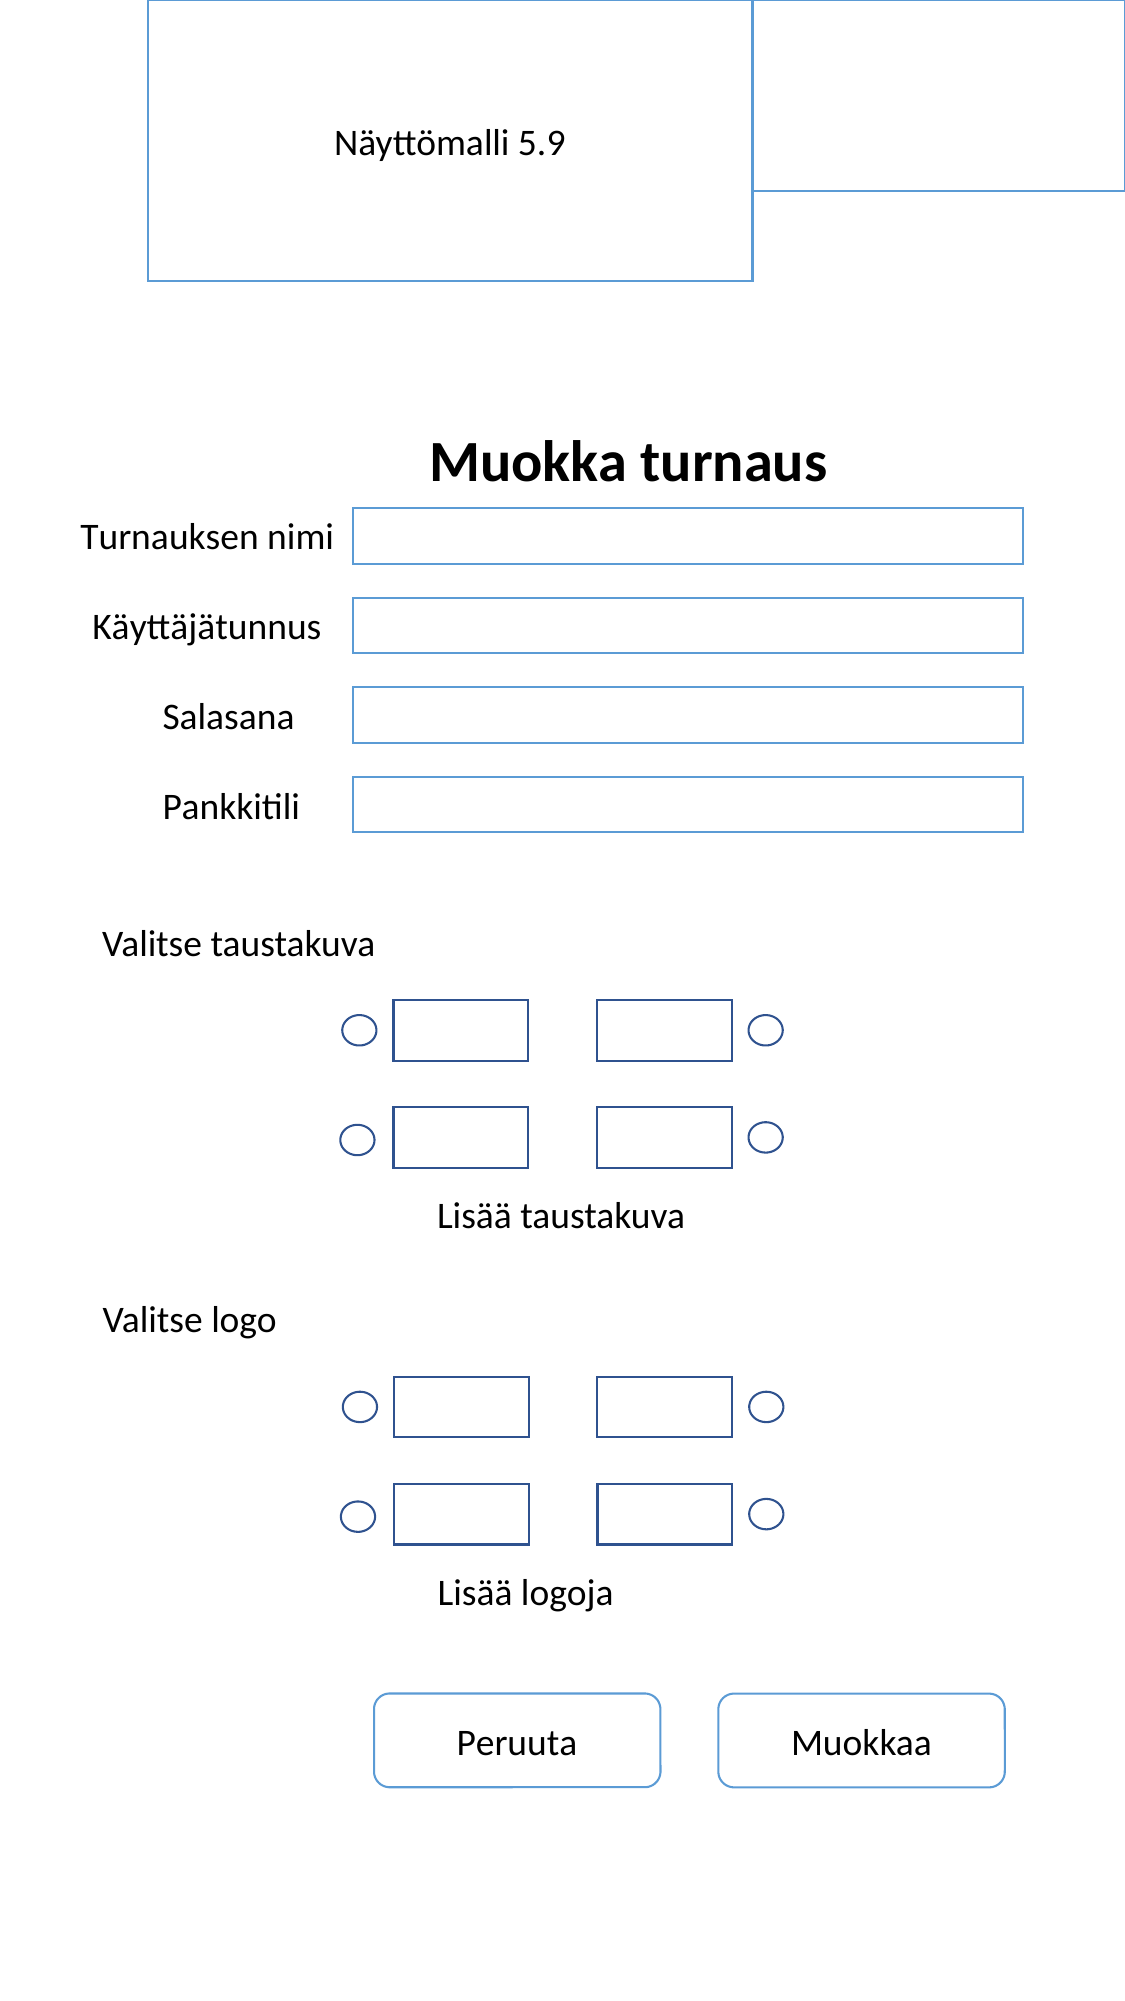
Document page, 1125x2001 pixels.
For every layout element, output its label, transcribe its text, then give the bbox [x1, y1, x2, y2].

text_box Turnauksen nimi [65, 504, 353, 565]
text_box [340, 1124, 375, 1156]
text_box [394, 1377, 529, 1437]
text_box [597, 1377, 732, 1437]
text_box Pankkitili [147, 774, 333, 835]
text_box [597, 1107, 732, 1168]
text_box [340, 1501, 376, 1532]
text_box [749, 1498, 784, 1530]
text_box [394, 1484, 529, 1544]
text_box [752, 0, 1125, 191]
text_box [353, 598, 1023, 653]
text_box [393, 1000, 528, 1061]
text_box Muokkaa [718, 1693, 1005, 1788]
text_box [342, 1391, 378, 1423]
text_box [748, 1015, 783, 1046]
text_box Valitse logo [87, 1287, 295, 1349]
text_box Lisää taustakuva [422, 1183, 703, 1245]
text_box [598, 1484, 732, 1544]
text_box [749, 1391, 784, 1423]
text_box Peruuta [374, 1693, 661, 1788]
text_box [353, 508, 1023, 564]
text_box [748, 1122, 783, 1153]
text_box [342, 1015, 377, 1046]
text_box Lisää logoja [422, 1560, 631, 1622]
text_box Valitse taustakuva [87, 911, 394, 972]
text_box Muokka turnaus [414, 415, 848, 502]
text_box Näyttömalli 5.9 [148, 0, 752, 281]
text_box Salasana [147, 684, 312, 745]
text_box [353, 687, 1023, 743]
text_box Käyttäjätunnus [77, 594, 341, 655]
text_box [353, 777, 1023, 832]
text_box [597, 1000, 732, 1061]
text_box [393, 1107, 528, 1168]
